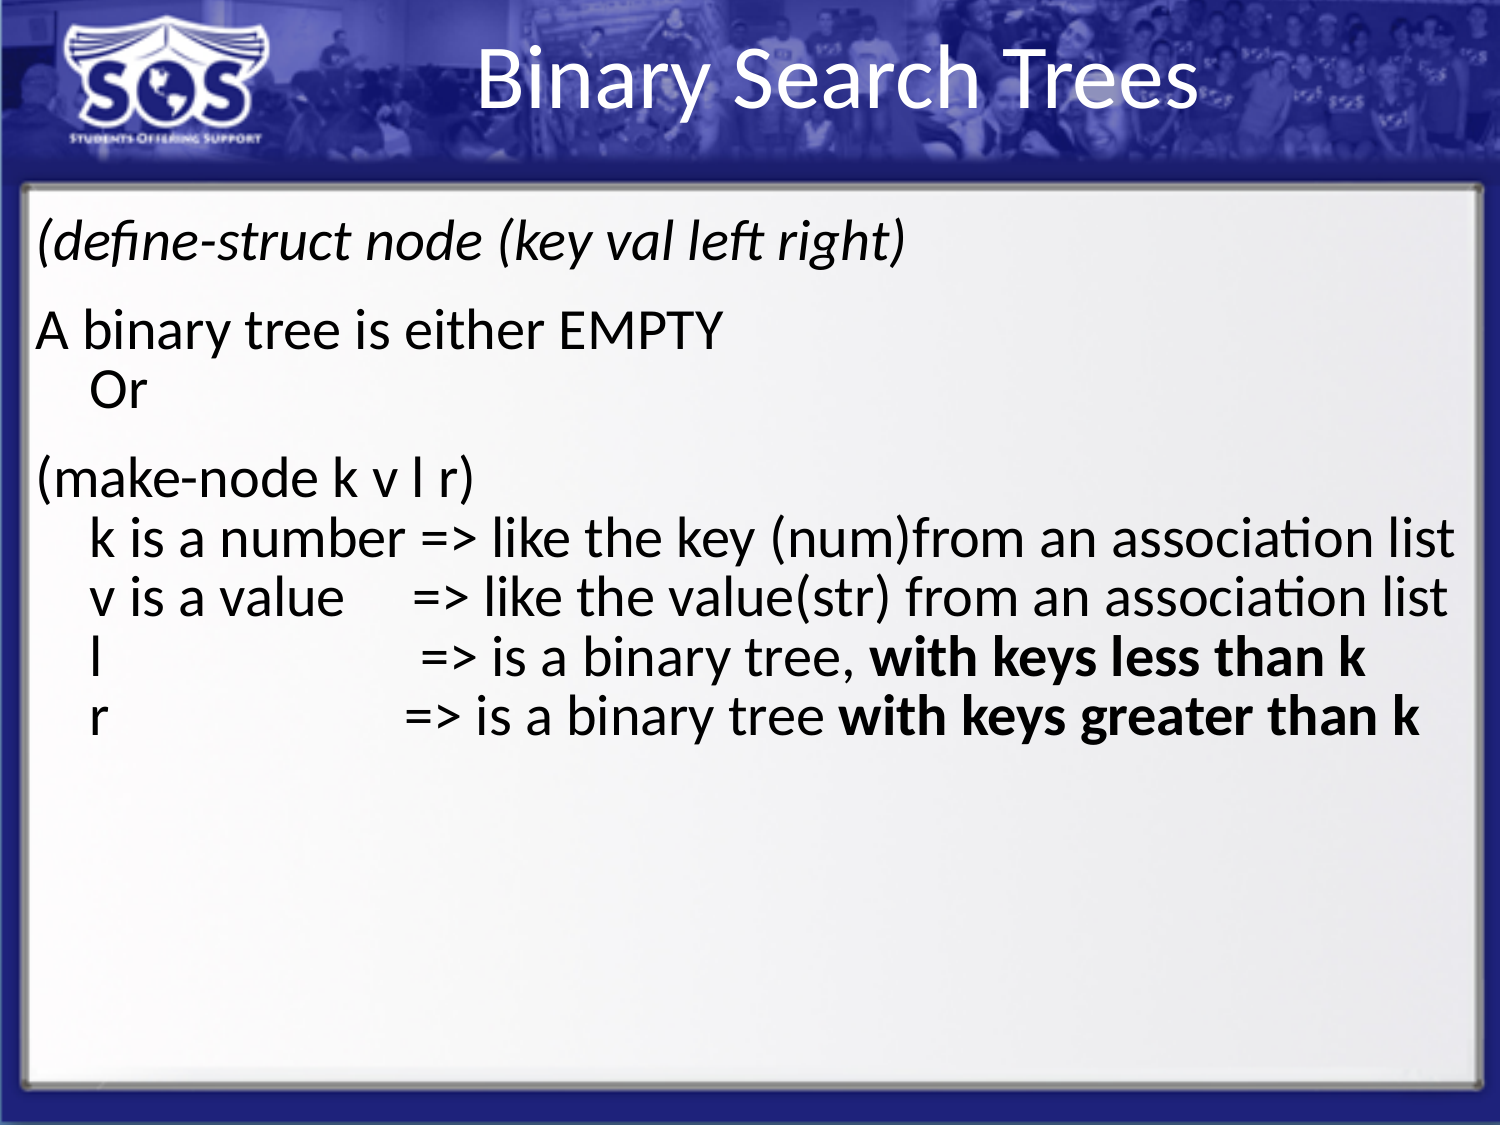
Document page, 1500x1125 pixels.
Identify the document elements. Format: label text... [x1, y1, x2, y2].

text_box Binary Search Trees [277, 30, 1400, 157]
text_box (define-struct node (key val left right) A binary tree is either EMPTY Or (make-node k v l r) k is a number => like the key (num)from an association list v is a value => like the value(str) from an association list l => is a binary tree, with keys less than k r => is a binary tree with keys greater than k [20, 208, 1480, 885]
picture [0, 0, 1500, 1125]
